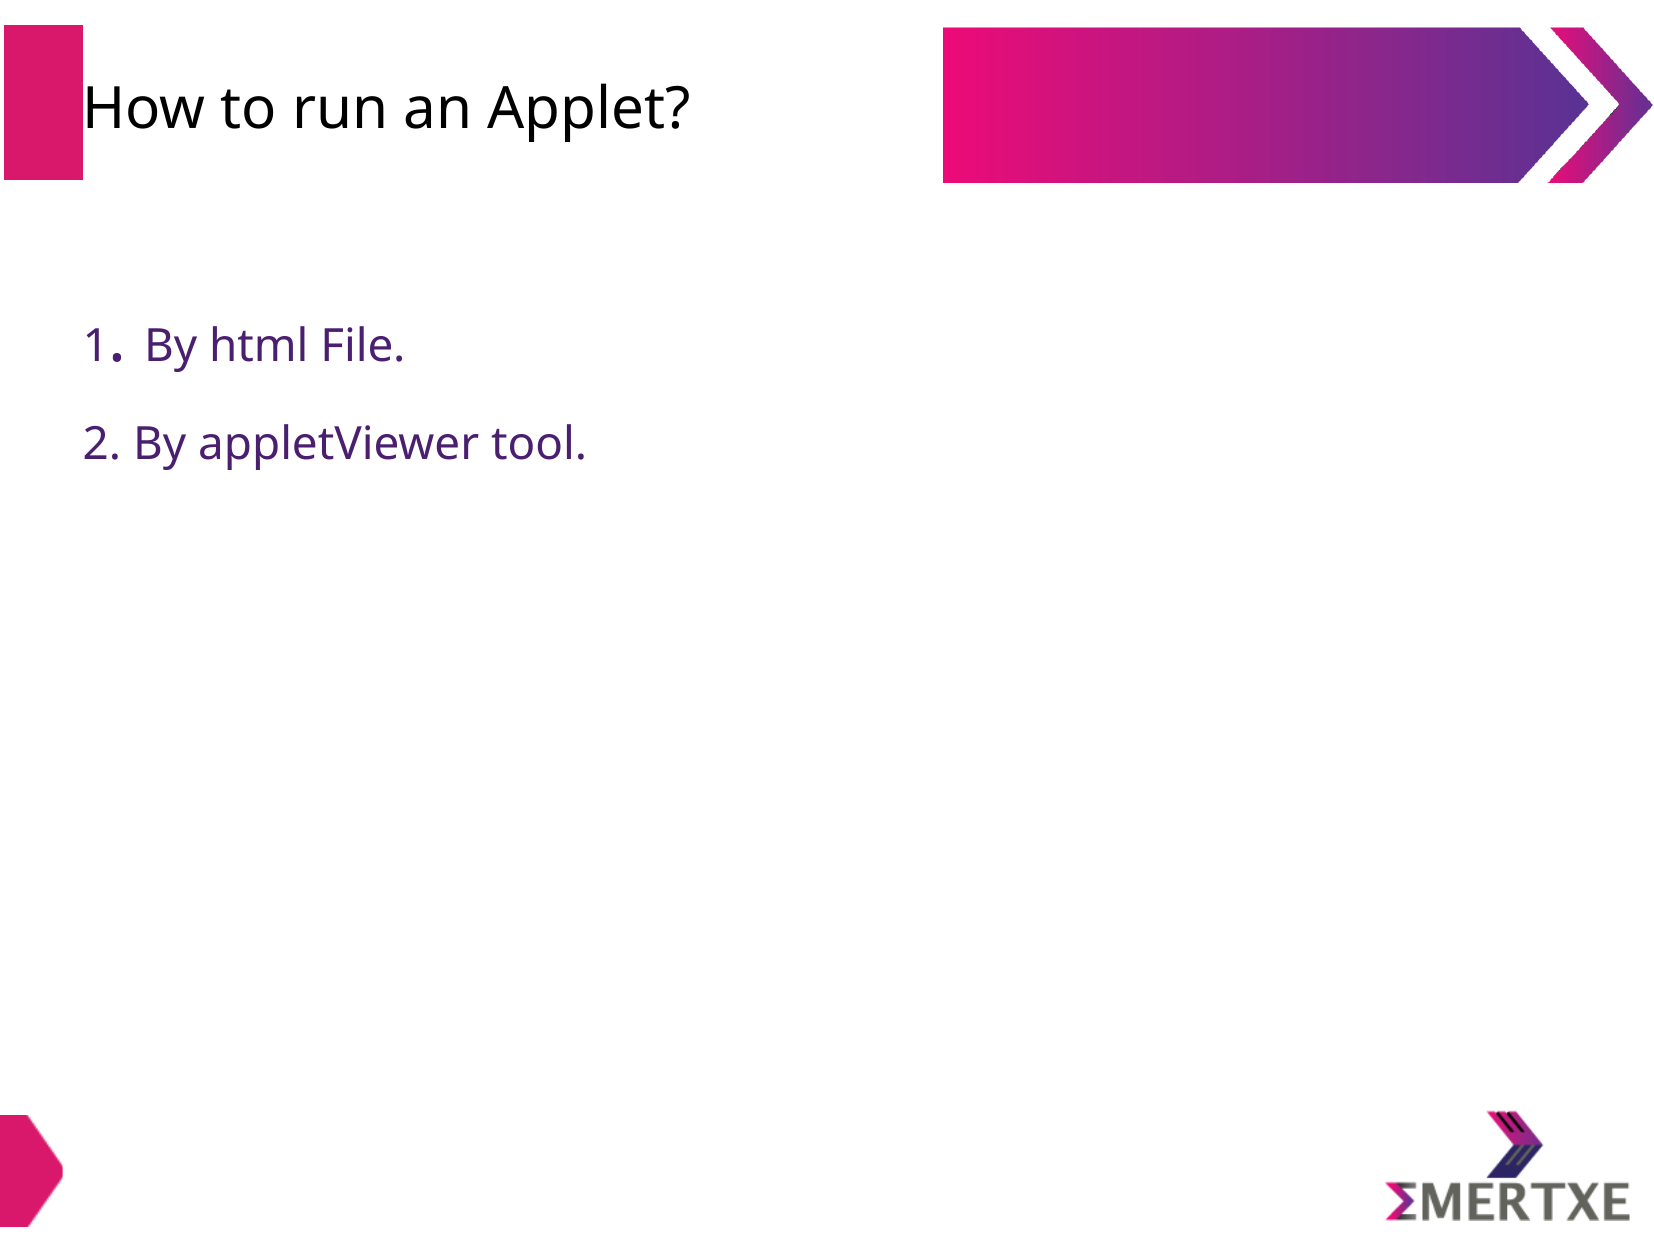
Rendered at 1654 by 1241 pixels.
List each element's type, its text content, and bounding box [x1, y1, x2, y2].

list 1. By html File. 2. By appletViewer tool. [82, 290, 1571, 1010]
picture [1385, 1107, 1631, 1221]
title How to run an Applet? [82, 2, 1571, 210]
picture [1571, 27, 1653, 183]
